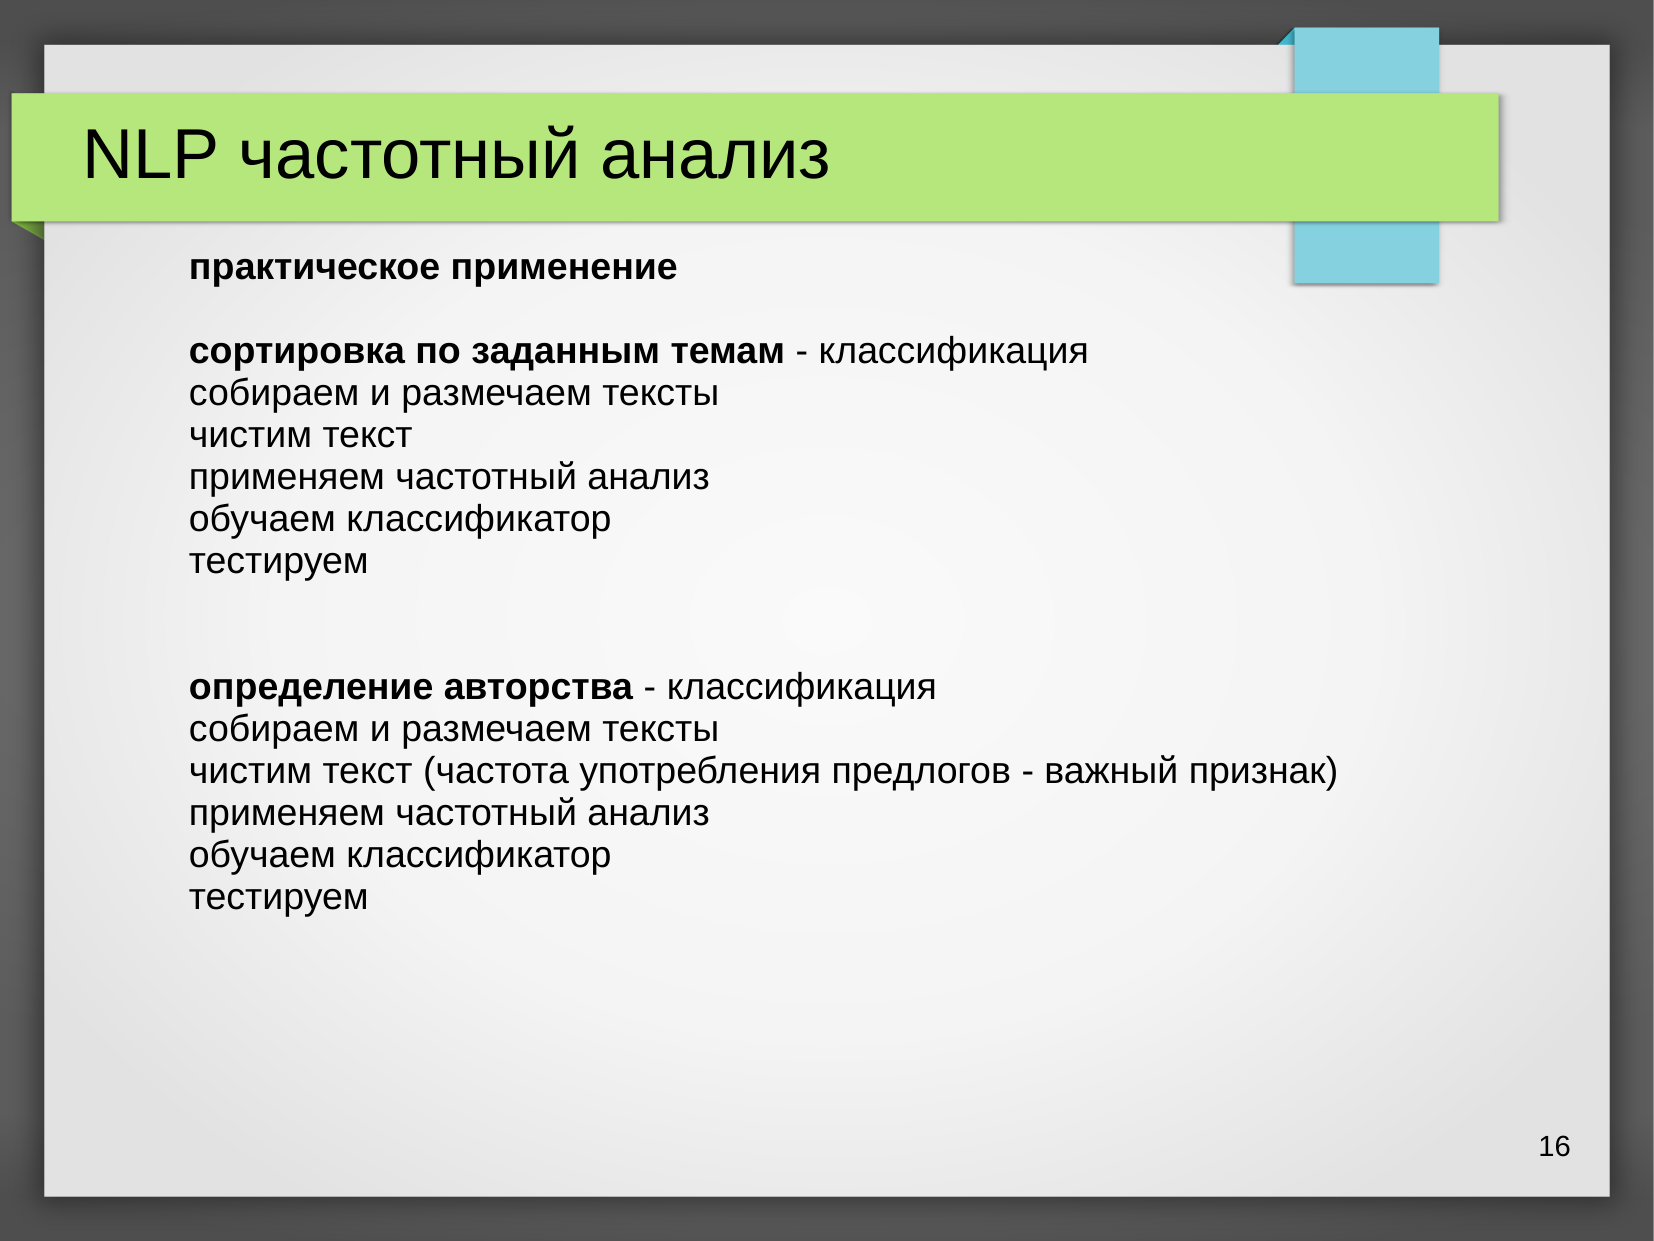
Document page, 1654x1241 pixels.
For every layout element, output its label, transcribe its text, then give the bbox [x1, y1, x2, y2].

picture [0, 0, 1654, 1241]
text_box практическое применение сортировка по заданным темам - классификация собираем и размечаем тексты чистим текст применяем частотный анализ обучаем классификатор тестируем определение авторства - классификация собираем и размечаем тексты чистим текст (частота употребления предлогов - важный признак) применяем частотный анализ обучаем классификатор тестируем [188, 245, 1477, 1071]
title NLP частотный анализ [82, 113, 1406, 194]
